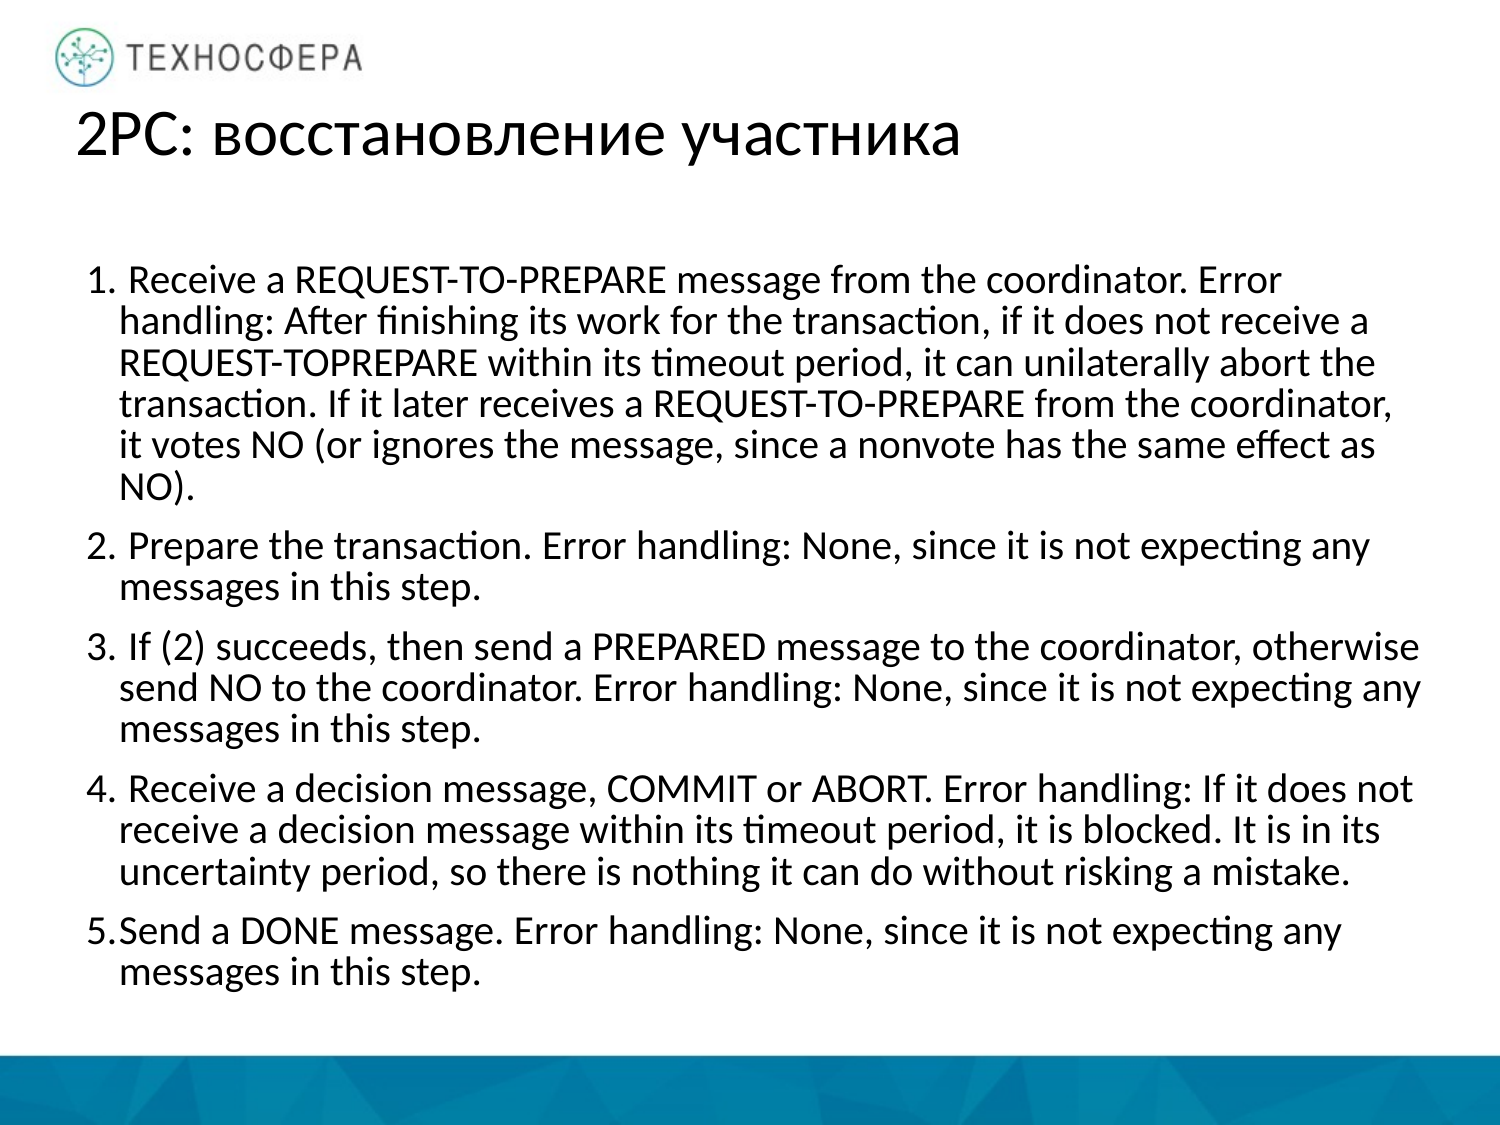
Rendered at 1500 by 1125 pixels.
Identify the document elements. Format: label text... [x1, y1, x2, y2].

picture [0, 0, 1500, 1057]
title 2PC: восстановление участника [75, 45, 1425, 233]
list Receive a REQUEST-TO-PREPARE message from the coordinator. Error handling: After finishing its work for the transaction, if it does not receive a REQUEST-TOPREPARE within its timeout period, it can unilaterally abort the transaction. If it later receives a REQUEST-TO-PREPARE from the coordinator, it votes NO (or ignores the message, since a nonvote has the same effect as NO). Prepare the transaction. Error handling: None, since it is not expecting any messages in this step. If (2) succeeds, then send a PREPARED message to the coordinator, otherwise send NO to the coordinator. Error handling: None, since it is not expecting any messages in this step. Receive a decision message, COMMIT or ABORT. Error handling: If it does not receive a decision message within its timeout period, it is blocked. It is in its uncertainty period, so there is nothing it can do without risking a mistake. Send a DONE message. Error handling: None, since it is not expecting any messages in this step. [75, 262, 1425, 1005]
